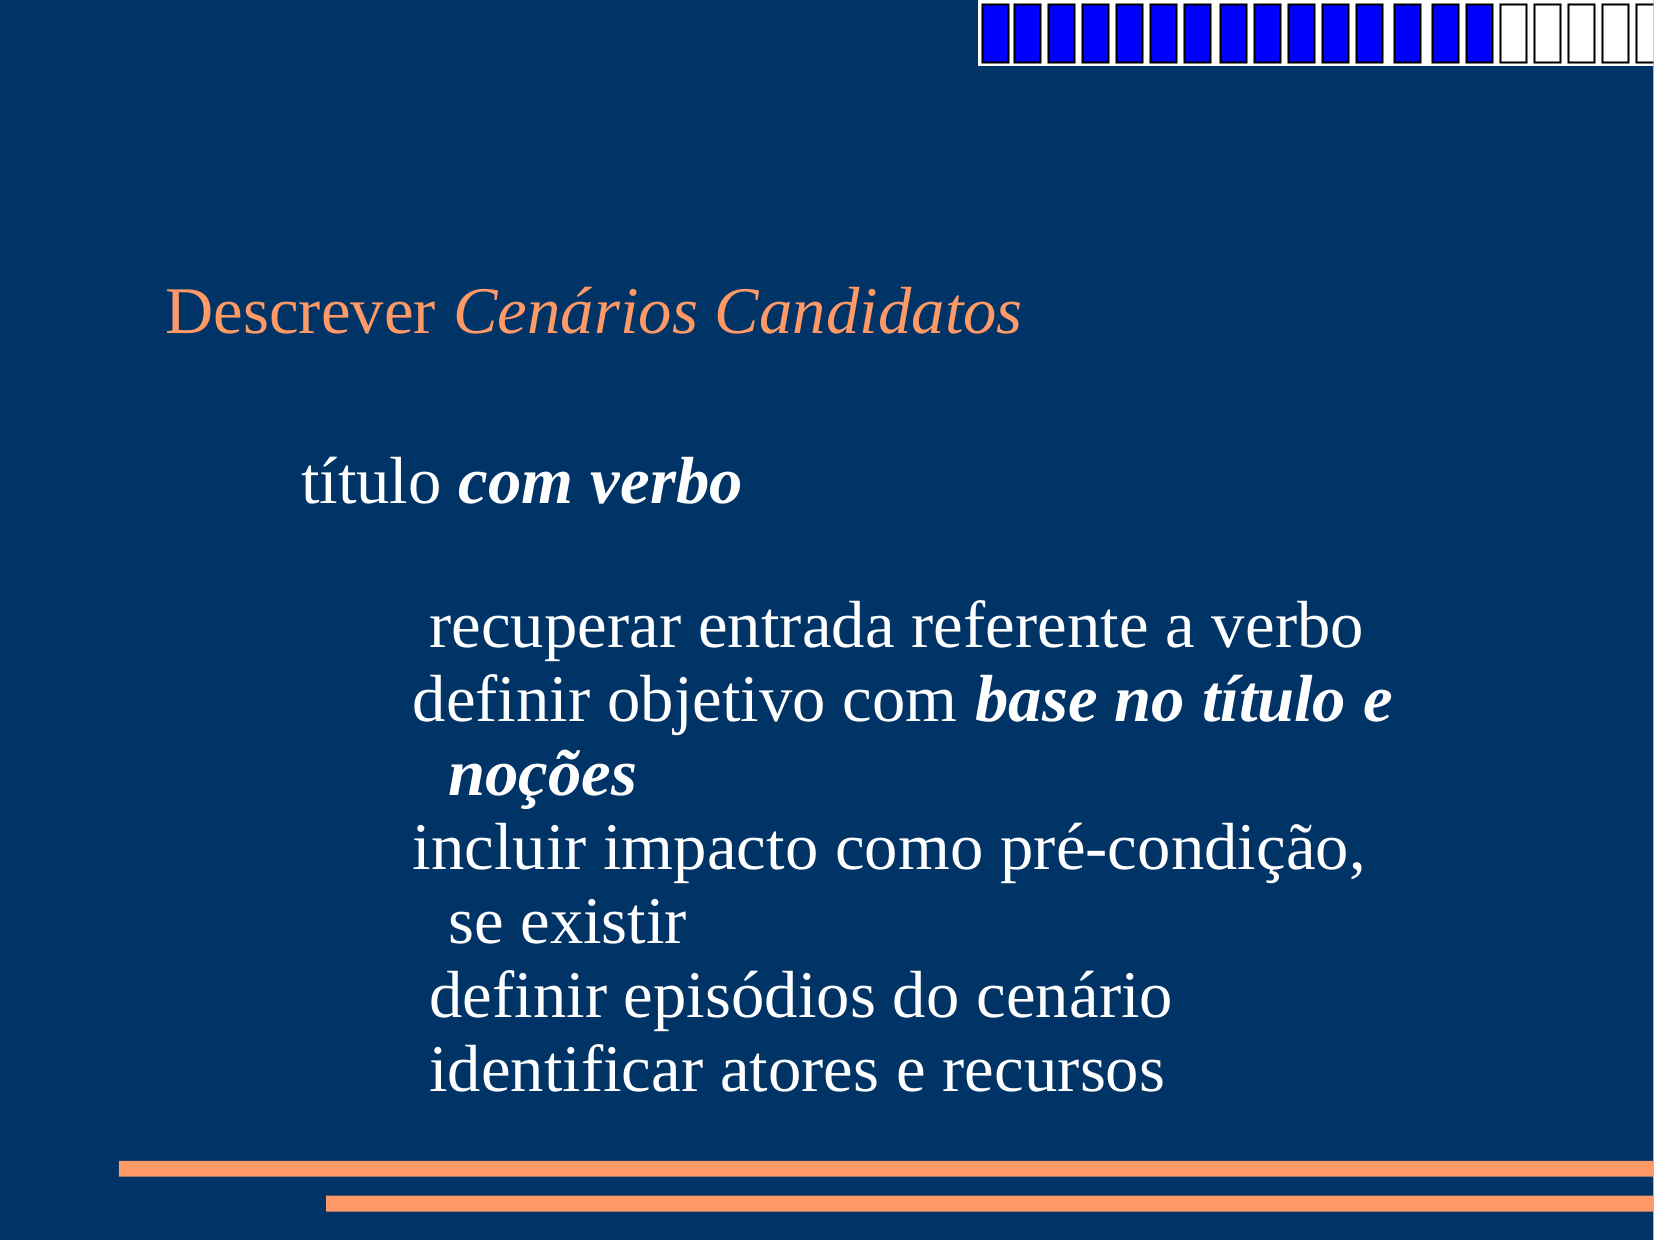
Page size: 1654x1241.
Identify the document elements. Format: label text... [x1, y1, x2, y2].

text_box recuperar entrada referente a verbo definir objetivo com base no título e noções incluir impacto como pré-condição, se existir definir episódios do cenário identificar atores e recursos [235, 587, 1422, 1165]
text_box Descrever Cenários Candidatos [147, 273, 1300, 355]
picture [978, 0, 1654, 67]
text_box título com verbo [206, 444, 1093, 532]
